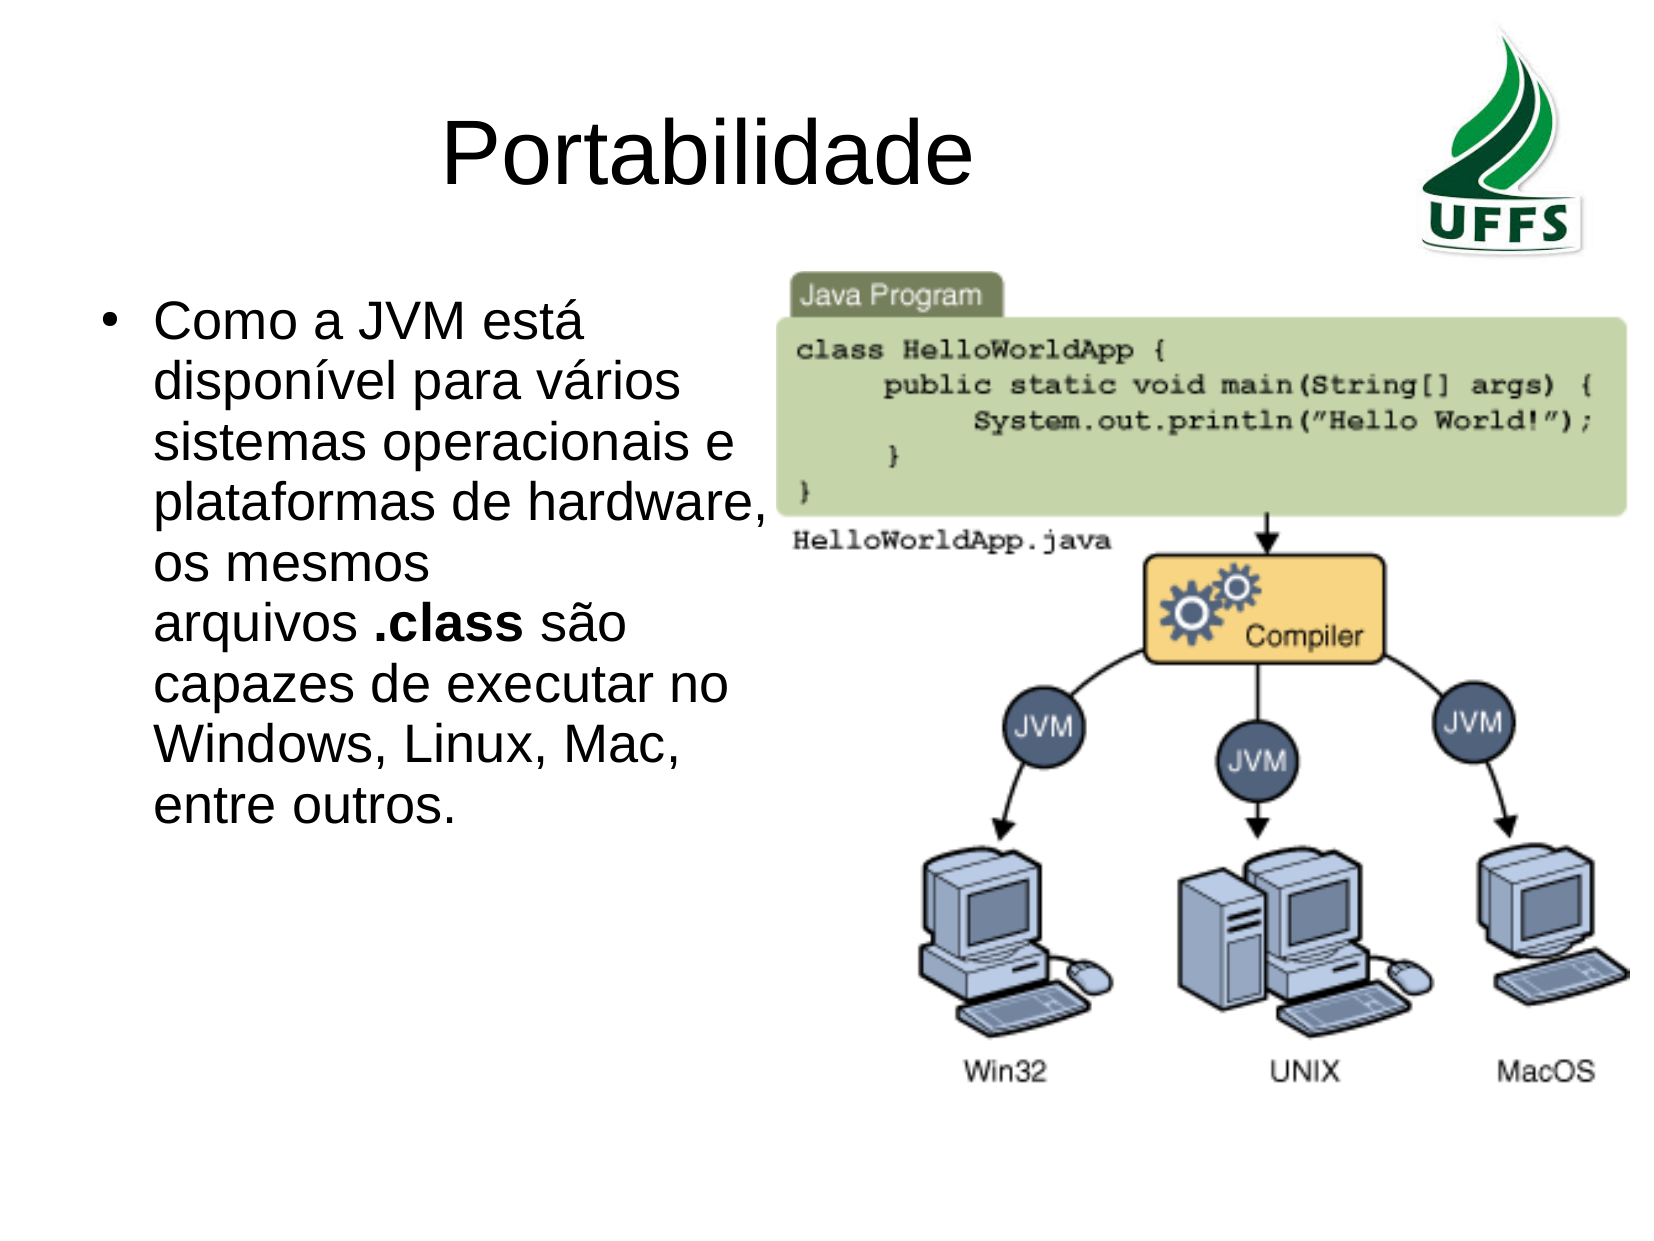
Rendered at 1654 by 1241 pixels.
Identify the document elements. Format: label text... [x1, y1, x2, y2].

title Portabilidade [82, 49, 1335, 257]
picture [776, 20, 1630, 1090]
list Como a JVM está disponível para vários sistemas operacionais e plataformas de hardware, os mesmos arquivos .class são capazes de executar no Windows, Linux, Mac, entre outros. [82, 290, 776, 1010]
